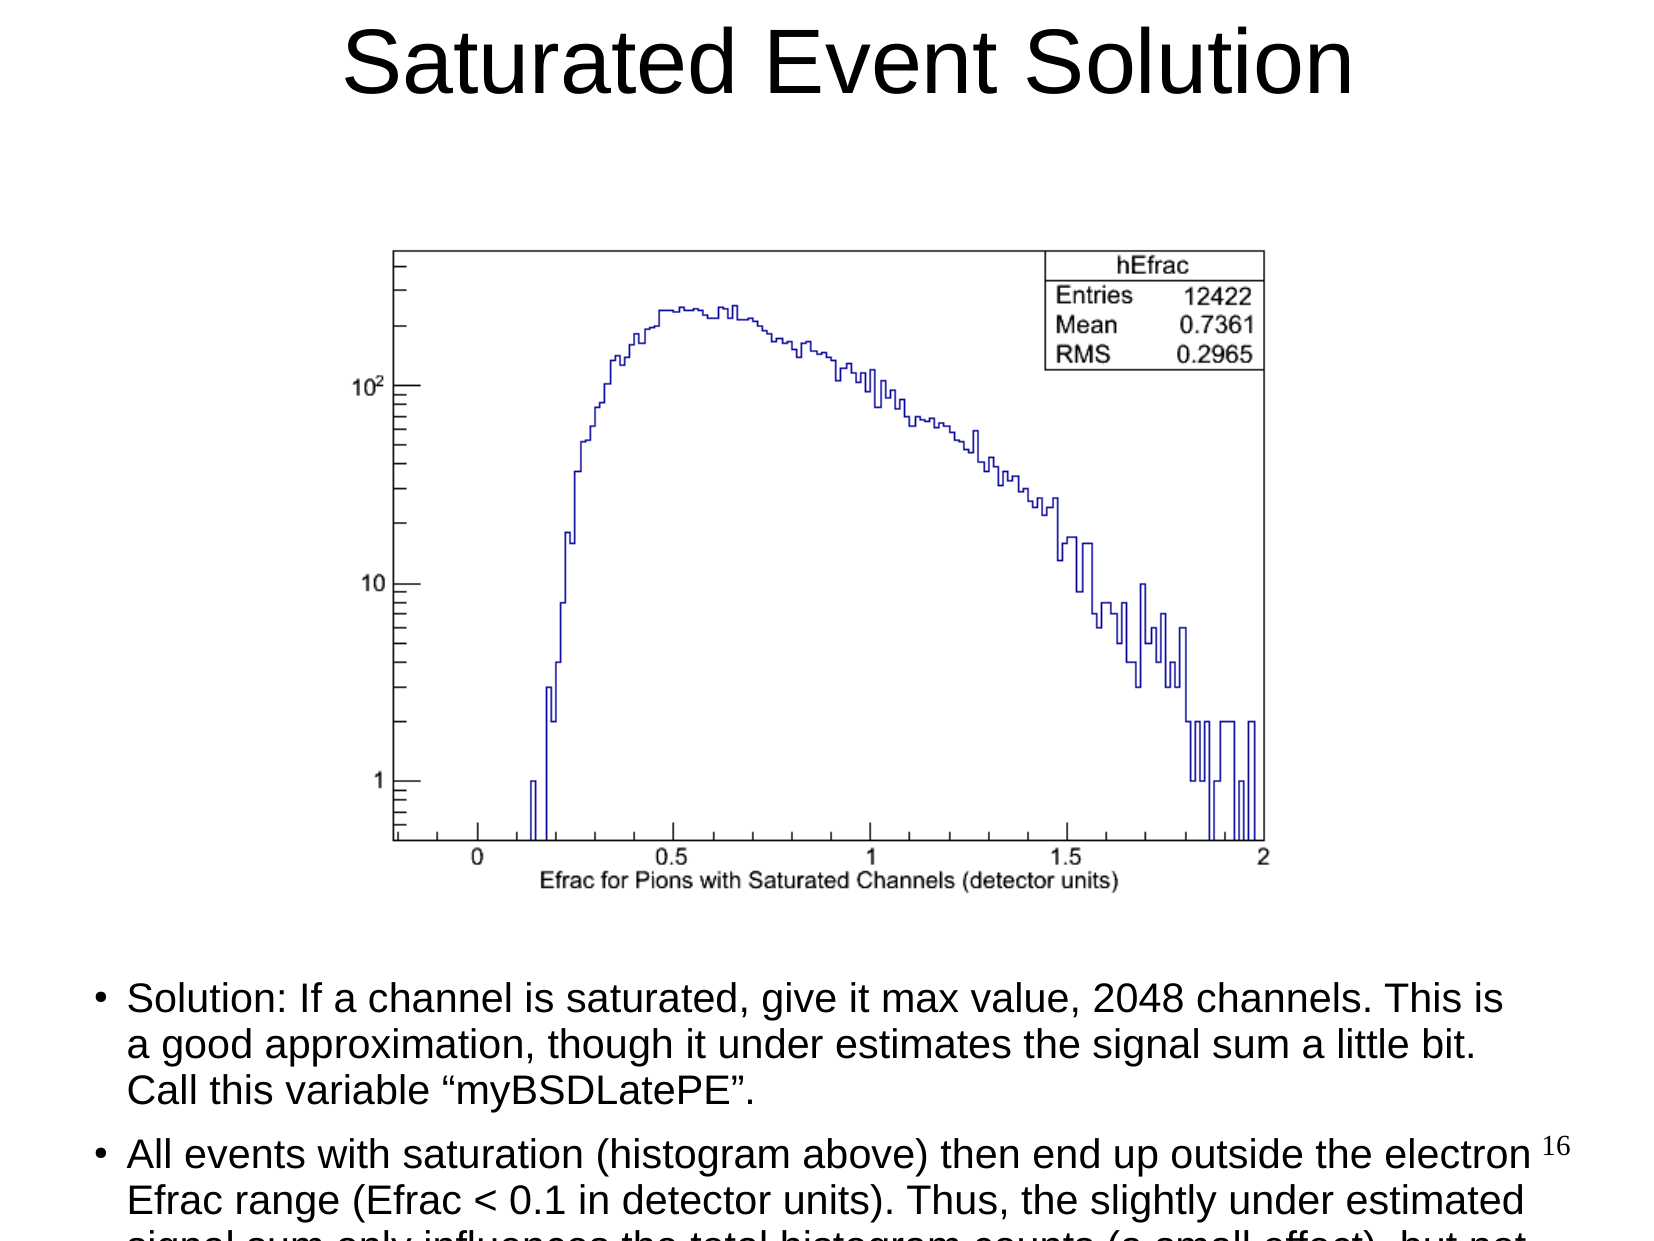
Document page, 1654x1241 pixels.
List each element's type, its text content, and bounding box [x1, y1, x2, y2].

list Solution: If a channel is saturated, give it max value, 2048 channels. This is a good approximation, though it under estimates the signal sum a little bit. Call this variable “myBSDLatePE”. All events with saturation (histogram above) then end up outside the electron Efrac range (Efrac < 0.1 in detector units). Thus, the slightly under estimated signal sum only influences the total histogram counts (a small effect), but not the counts for events in range of electron Efrac (a larger effect). [82, 975, 1538, 1241]
picture [285, 177, 1373, 916]
title Saturated Event Solution [105, 0, 1594, 166]
